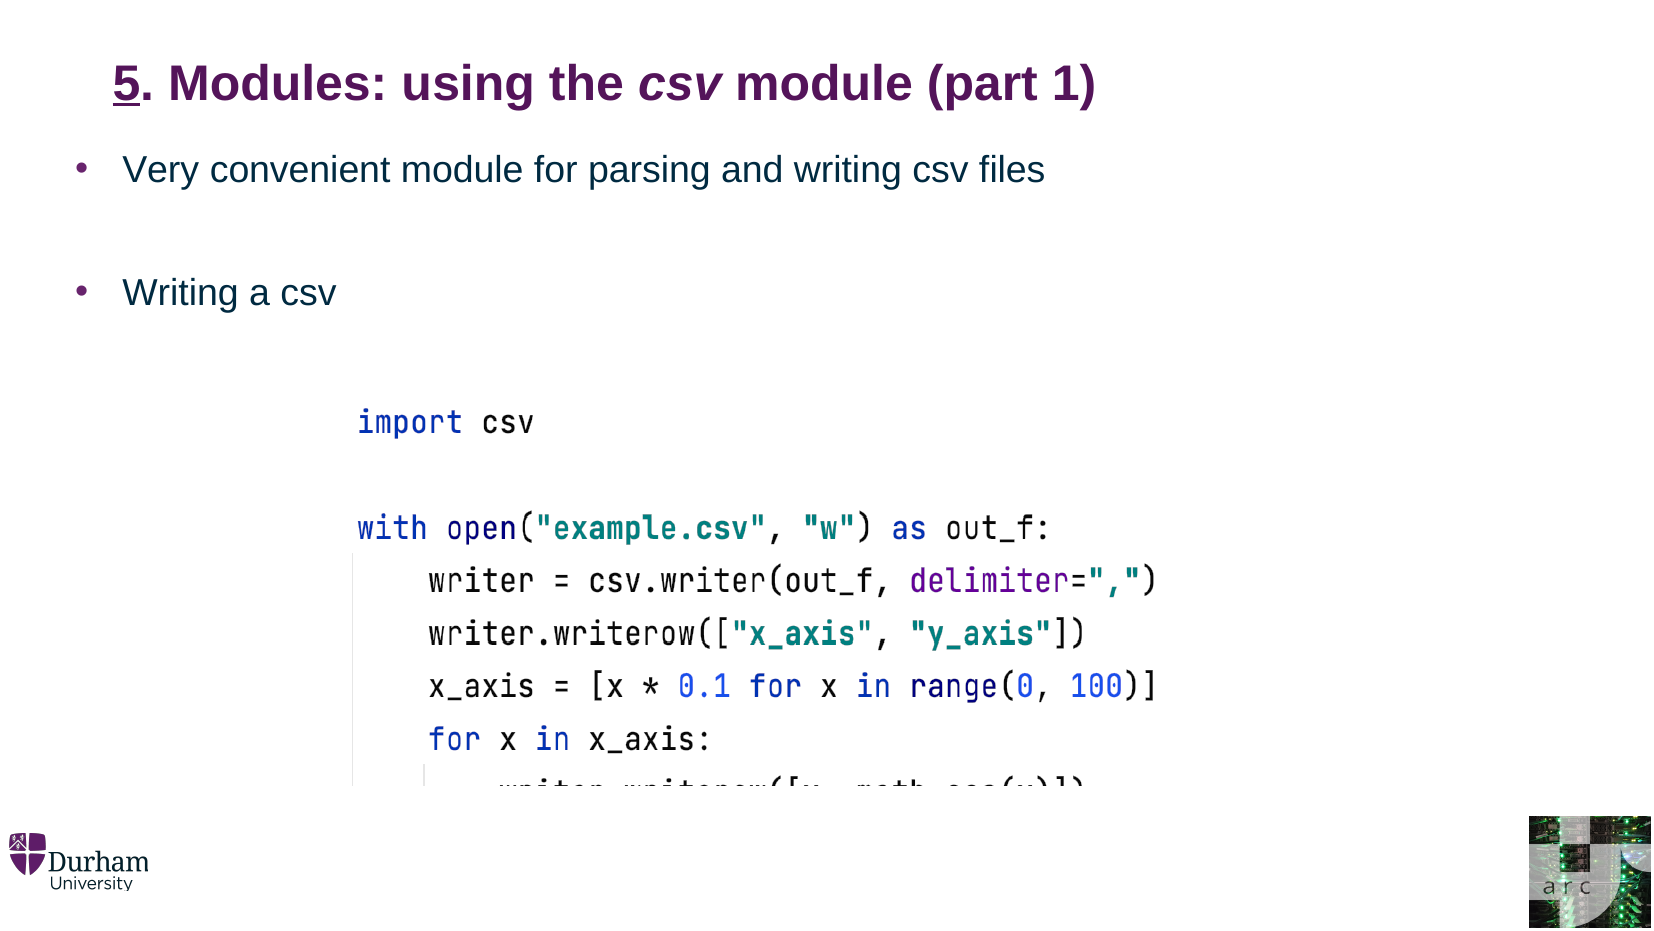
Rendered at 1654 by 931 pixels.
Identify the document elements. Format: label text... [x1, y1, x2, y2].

text_box 5. Modules: using the csv module (part 1) [112, 50, 1542, 206]
picture [9, 833, 148, 891]
picture [1529, 816, 1651, 928]
text_box Very convenient module for parsing and writing csv files Writing a csv [75, 144, 1474, 678]
picture [344, 394, 1205, 786]
